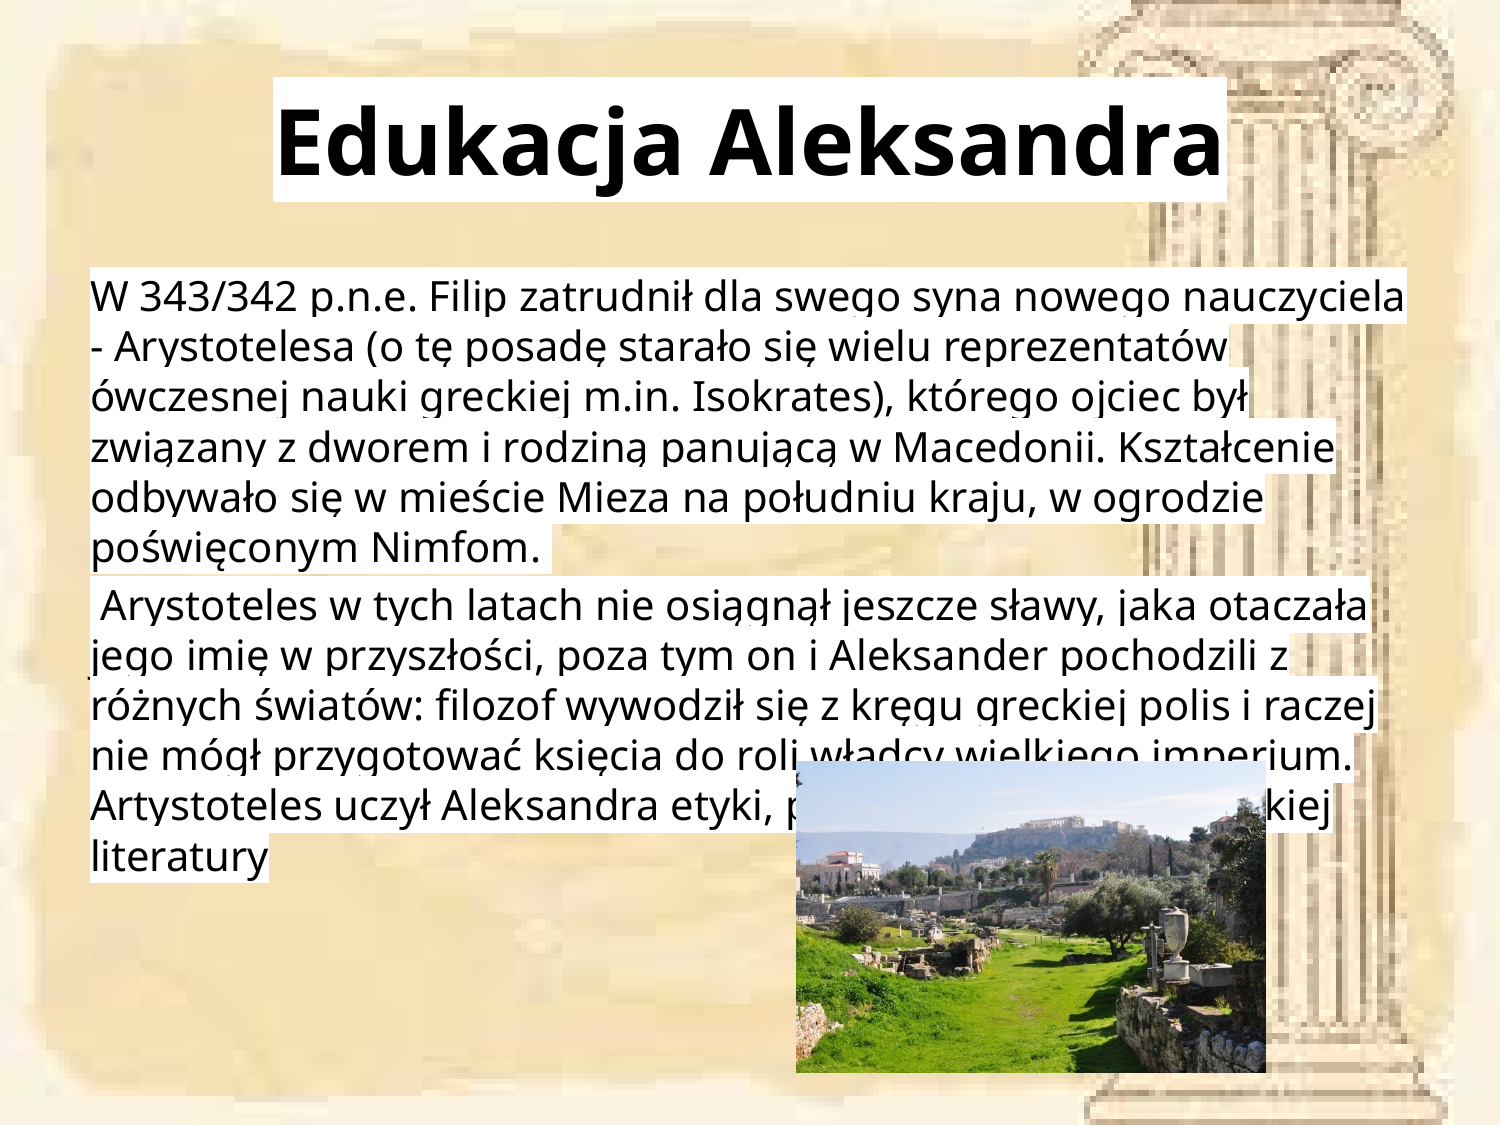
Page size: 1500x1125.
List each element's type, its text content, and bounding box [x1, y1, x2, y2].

picture [0, 0, 1500, 1125]
title Edukacja Aleksandra [75, 45, 1425, 233]
list W 343/342 p.n.e. Filip zatrudnił dla swego syna nowego nauczyciela - Arystotelesa (o tę posadę starało się wielu reprezentatów ówczesnej nauki greckiej m.in. Isokrates), którego ojciec był związany z dworem i rodziną panującą w Macedonii. Kształcenie odbywało się w mieście Mieza na południu kraju, w ogrodzie poświęconym Nimfom. Arystoteles w tych latach nie osiągnął jeszcze sławy, jaka otaczała jego imię w przyszłości, poza tym on i Aleksander pochodzili z różnych światów: filozof wywodził się z kręgu greckiej polis i raczej nie mógł przygotować księcia do roli władcy wielkiego imperium. Artystoteles uczył Aleksandra etyki, polityki, medycyny i greckiej literatury [75, 262, 1425, 1005]
